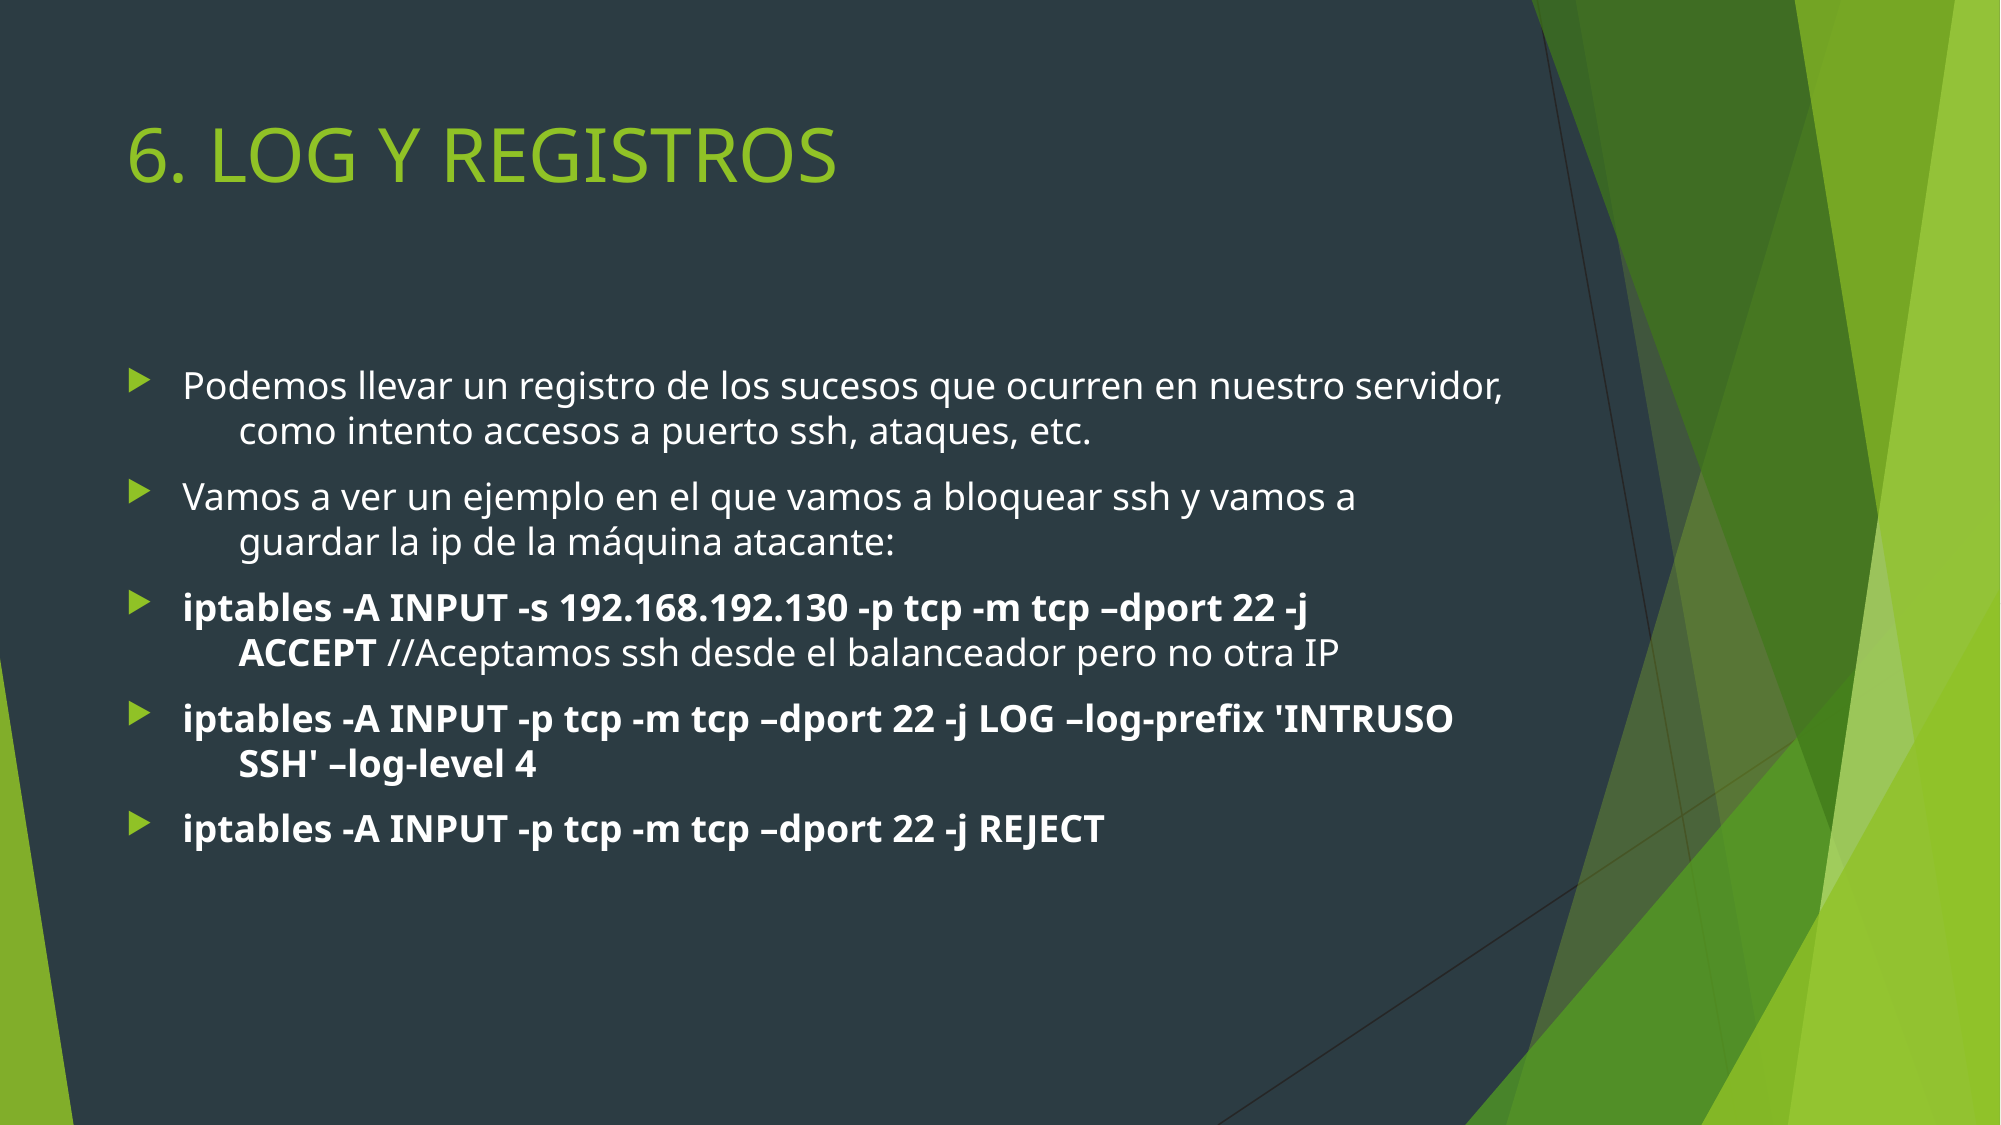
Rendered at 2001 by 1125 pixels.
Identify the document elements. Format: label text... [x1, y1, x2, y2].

list Podemos llevar un registro de los sucesos que ocurren en nuestro servidor, como intento accesos a puerto ssh, ataques, etc. Vamos a ver un ejemplo en el que vamos a bloquear ssh y vamos a guardar la ip de la máquina atacante: iptables -A INPUT -s 192.168.192.130 -p tcp -m tcp –dport 22 -j ACCEPT //Aceptamos ssh desde el balanceador pero no otra IP iptables -A INPUT -p tcp -m tcp –dport 22 -j LOG –log-prefix 'INTRUSO SSH' –log-level 4 iptables -A INPUT -p tcp -m tcp –dport 22 -j REJECT [111, 354, 1522, 992]
title 6. LOG Y REGISTROS [111, 99, 1522, 317]
